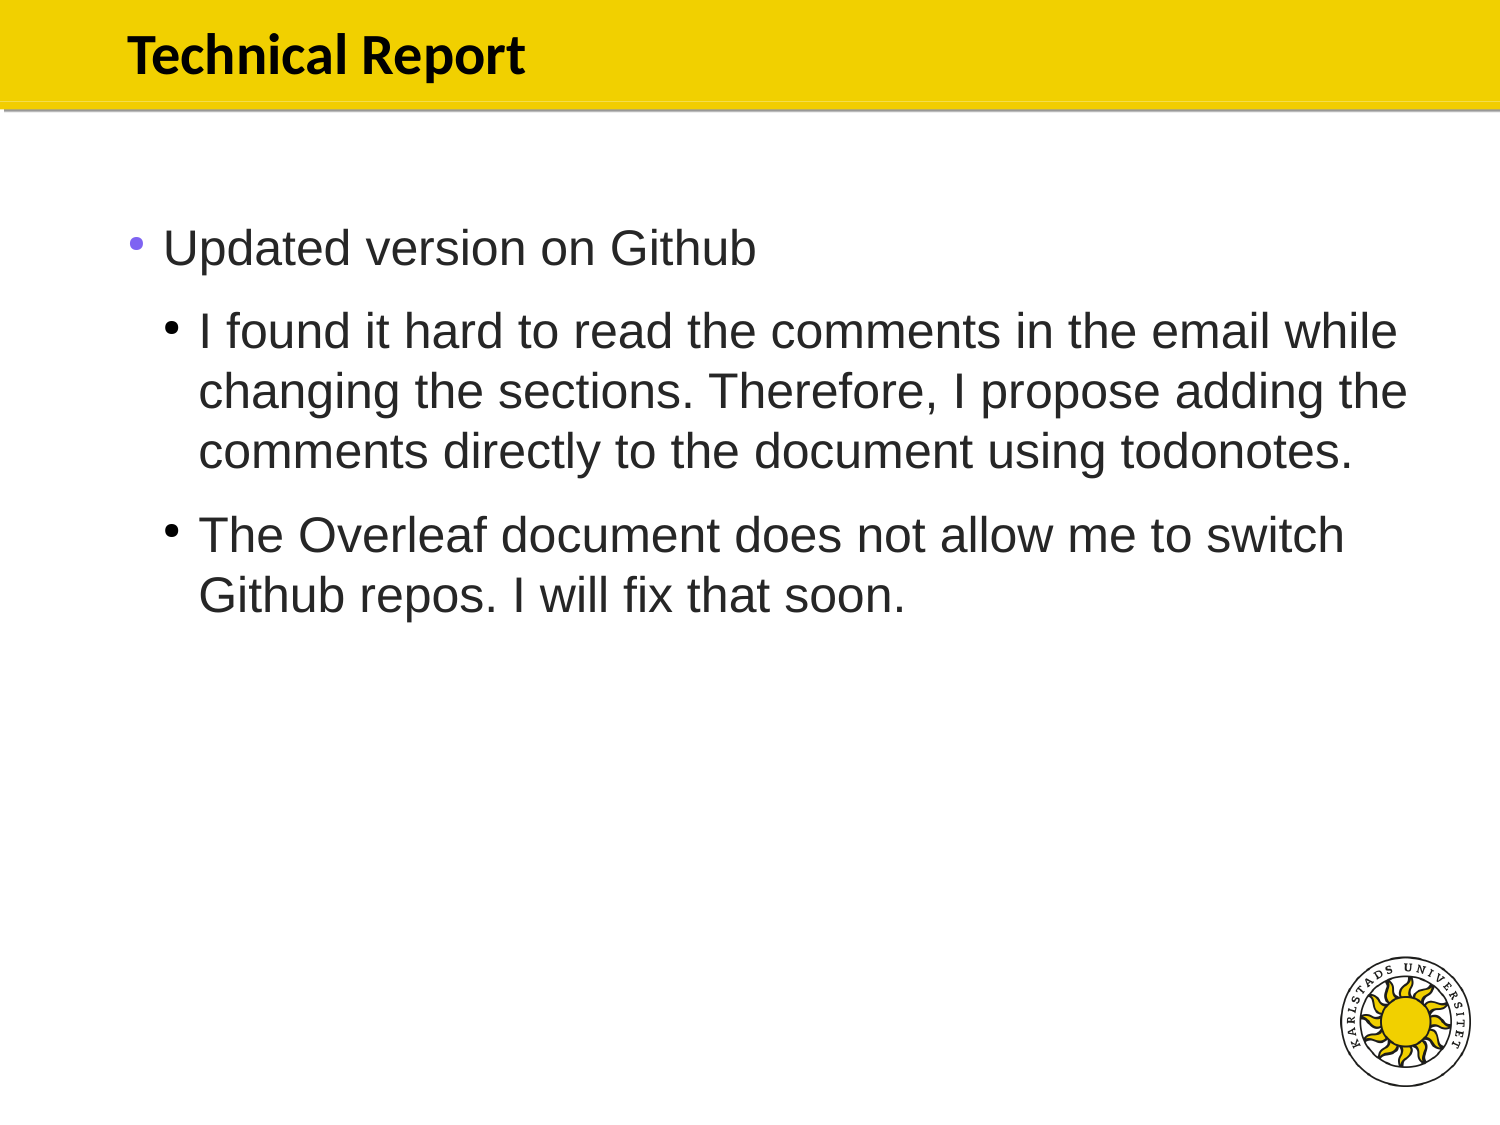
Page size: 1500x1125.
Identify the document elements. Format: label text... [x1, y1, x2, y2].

list Updated version on Github I found it hard to read the comments in the email while changing the sections. Therefore, I propose adding the comments directly to the document using todonotes. The Overleaf document does not allow me to switch Github repos. I will fix that soon. [112, 137, 1441, 991]
picture [1340, 948, 1471, 1095]
title Technical Report [112, 0, 1388, 102]
